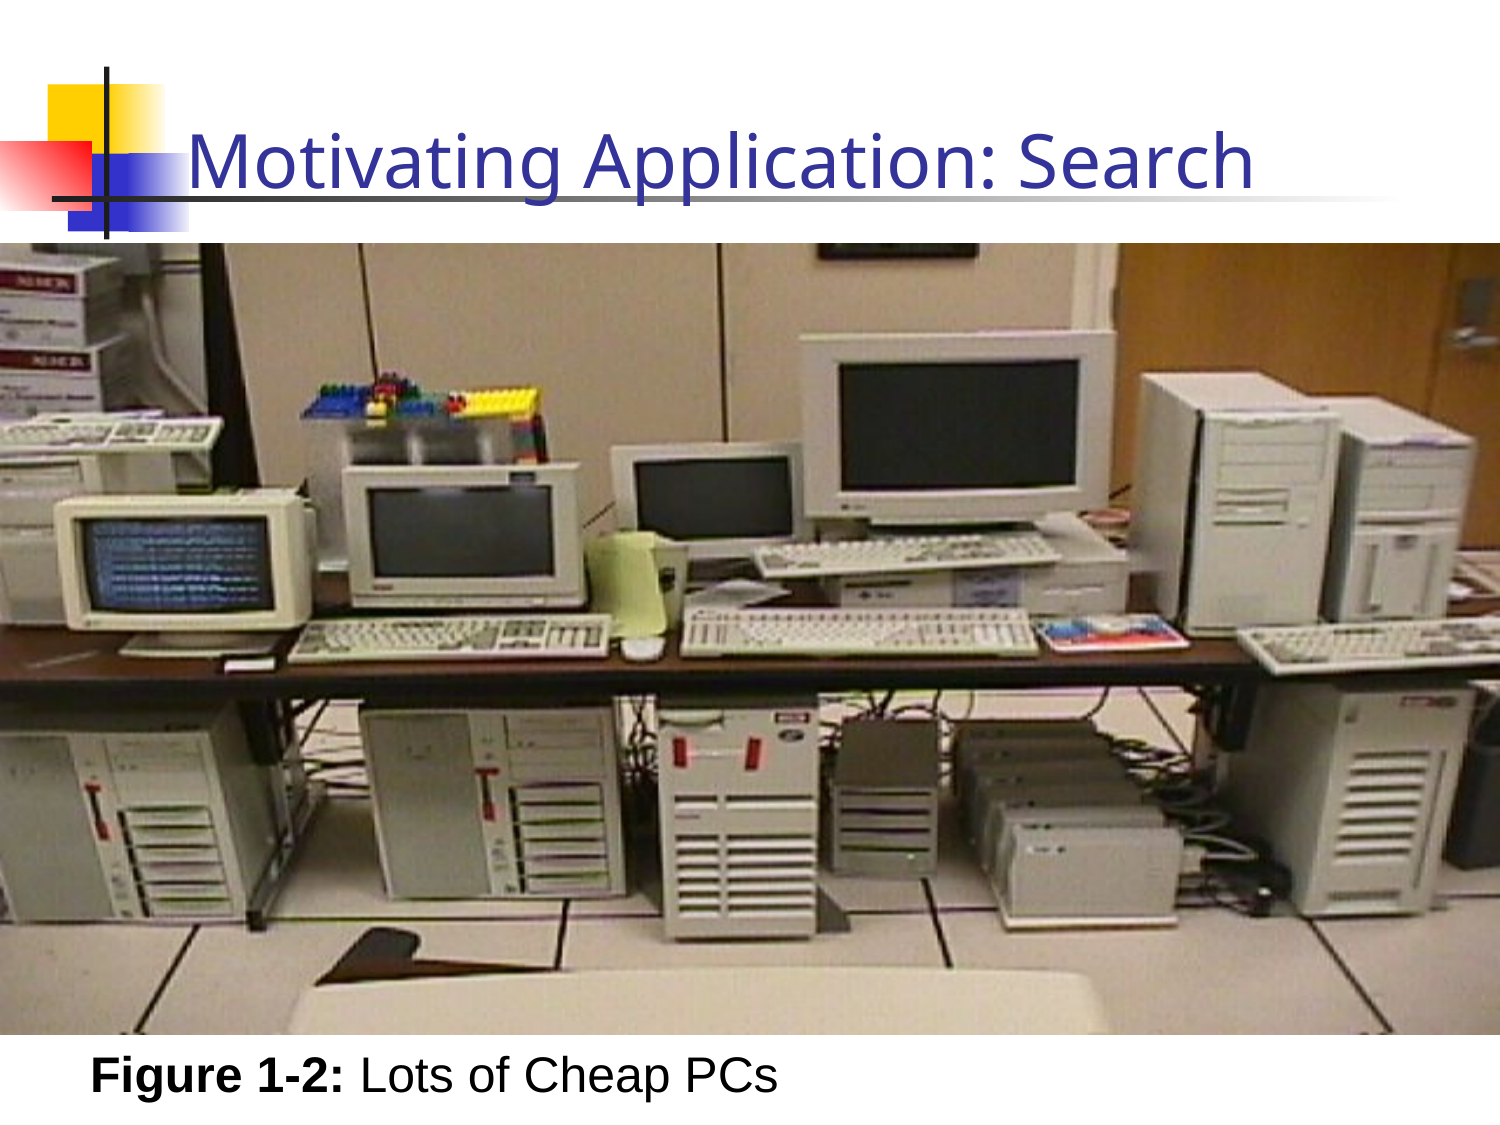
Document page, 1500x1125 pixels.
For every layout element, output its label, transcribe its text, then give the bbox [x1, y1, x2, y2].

text_box Motivating Application: Search [171, 106, 1450, 244]
picture [0, 243, 1500, 1035]
text_box Figure 1-2: Lots of Cheap PCs [74, 1034, 831, 1125]
